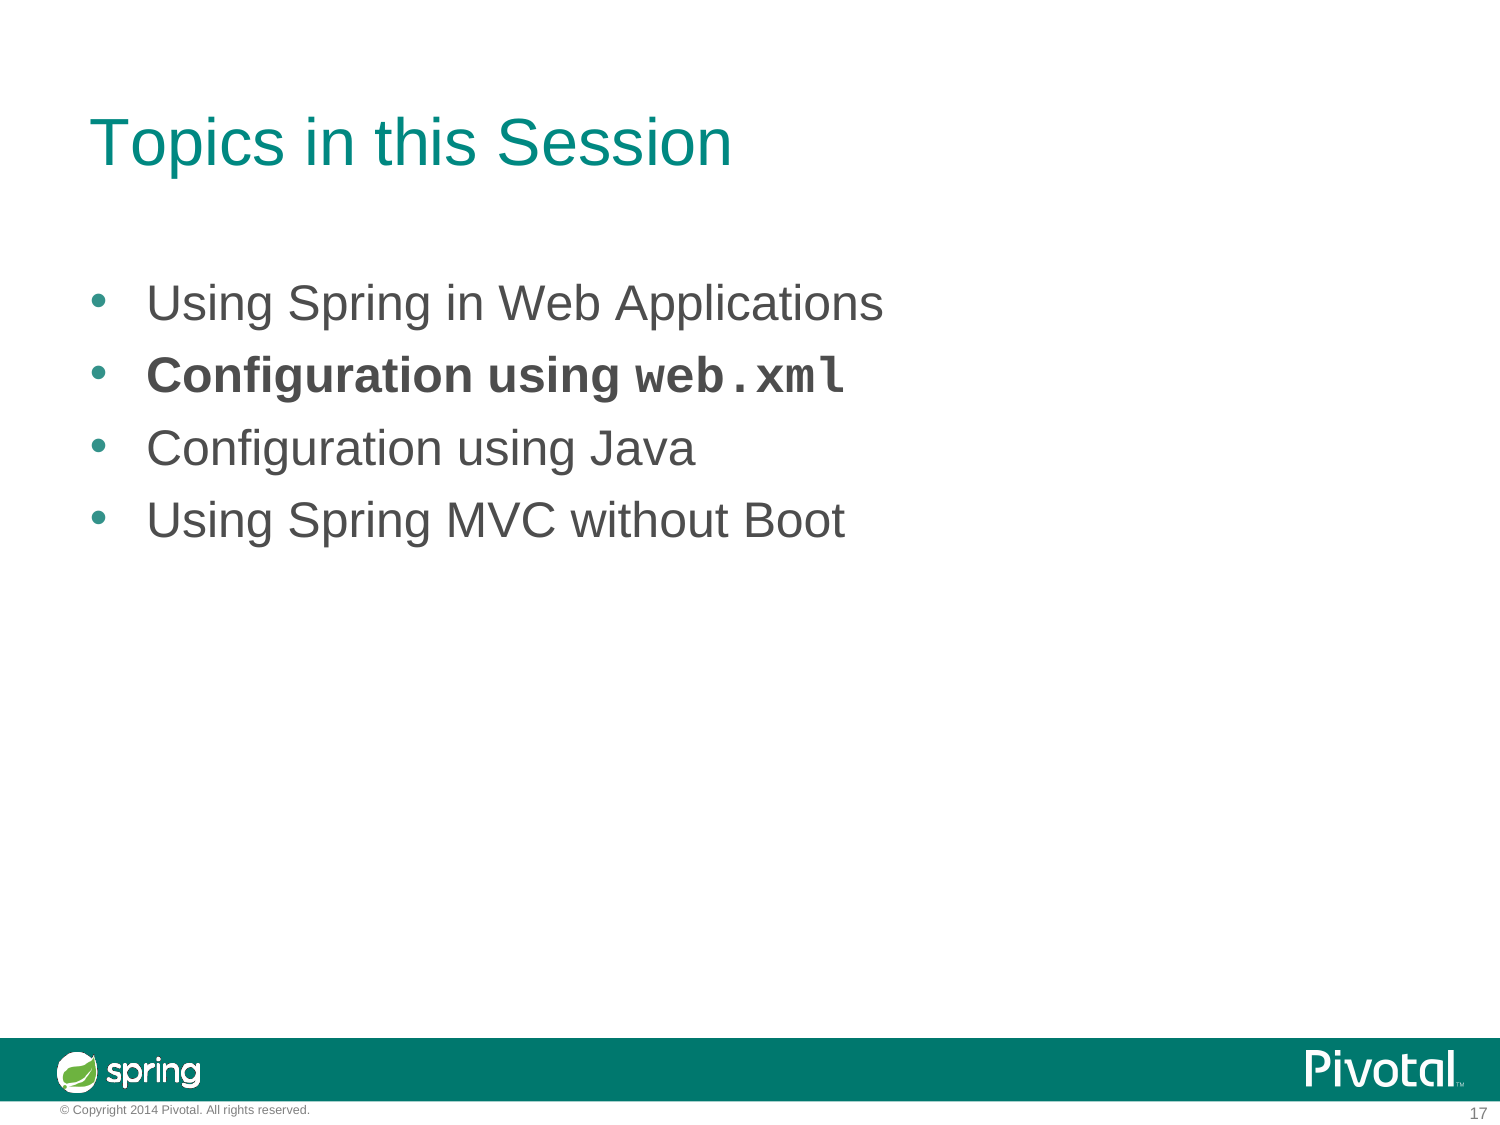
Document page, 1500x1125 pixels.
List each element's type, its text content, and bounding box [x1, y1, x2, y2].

picture [32, 1041, 210, 1103]
list Using Spring in Web Applications Configuration using web.xml Configuration using Java Using Spring MVC without Boot [75, 262, 1426, 1005]
picture [1306, 1050, 1464, 1087]
title Topics in this Session [75, 91, 1426, 187]
